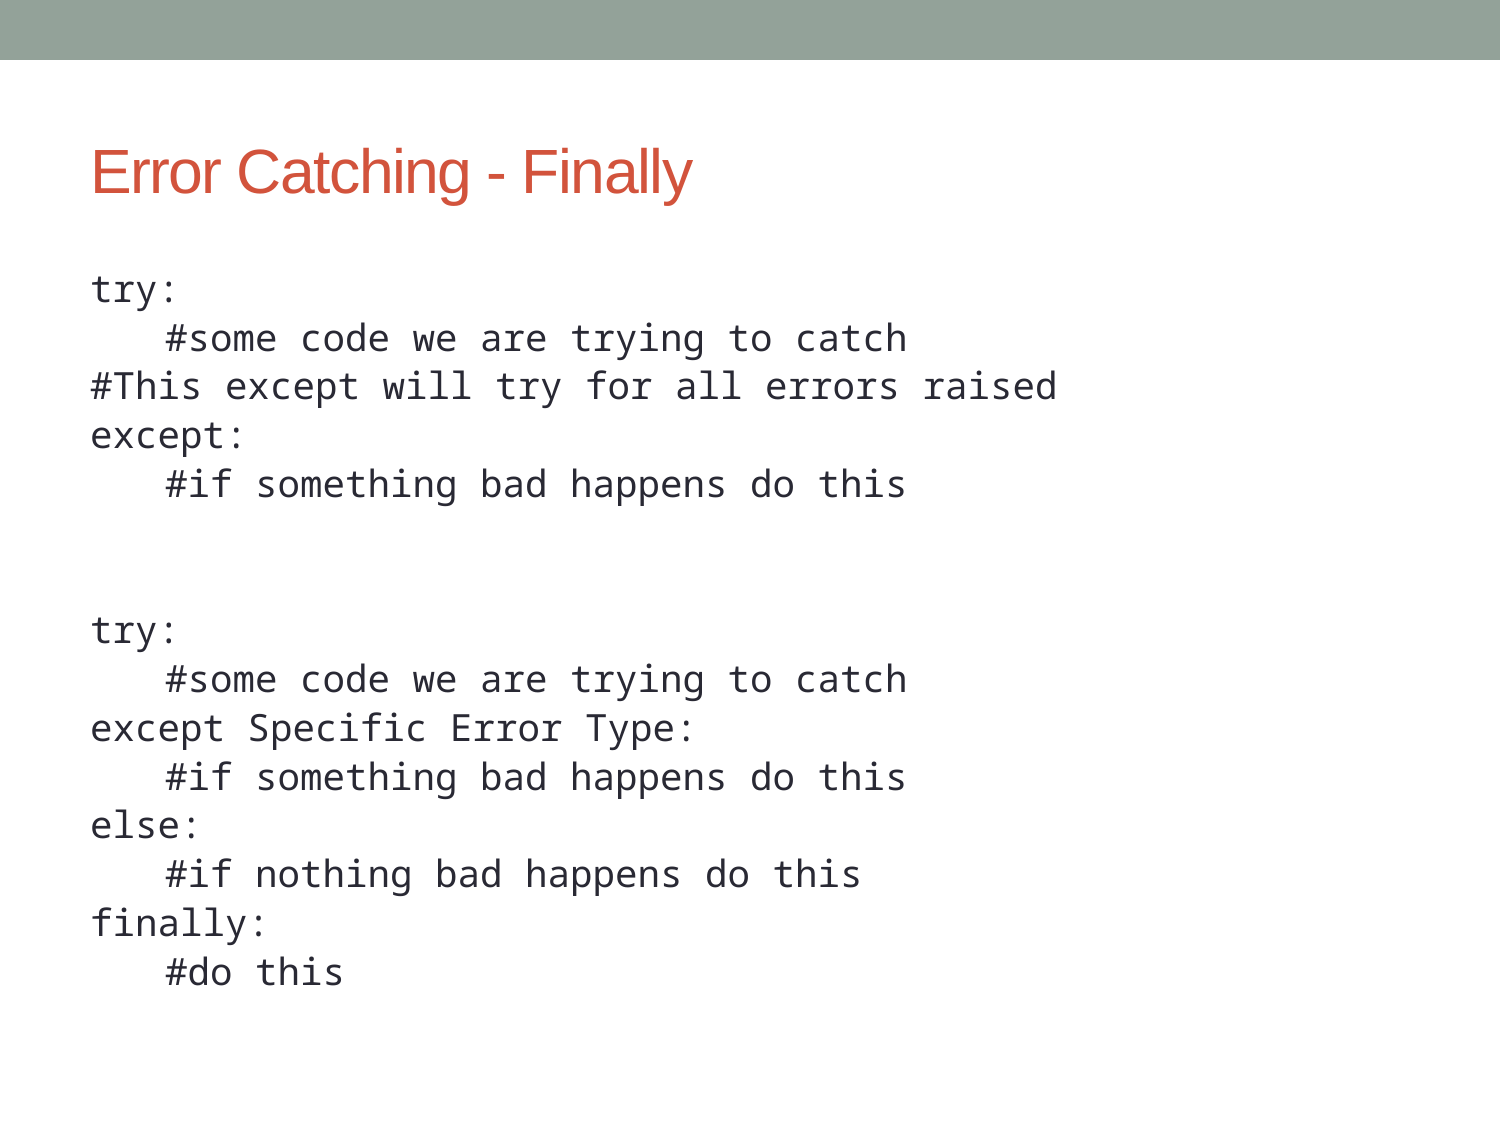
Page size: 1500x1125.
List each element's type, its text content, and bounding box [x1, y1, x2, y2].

list try: #some code we are trying to catch #This except will try for all errors raised except: #if something bad happens do this try: #some code we are trying to catch except Specific Error Type: #if something bad happens do this else: #if nothing bad happens do this finally: #do this [75, 262, 1426, 1063]
title Error Catching - Finally [75, 87, 1426, 251]
